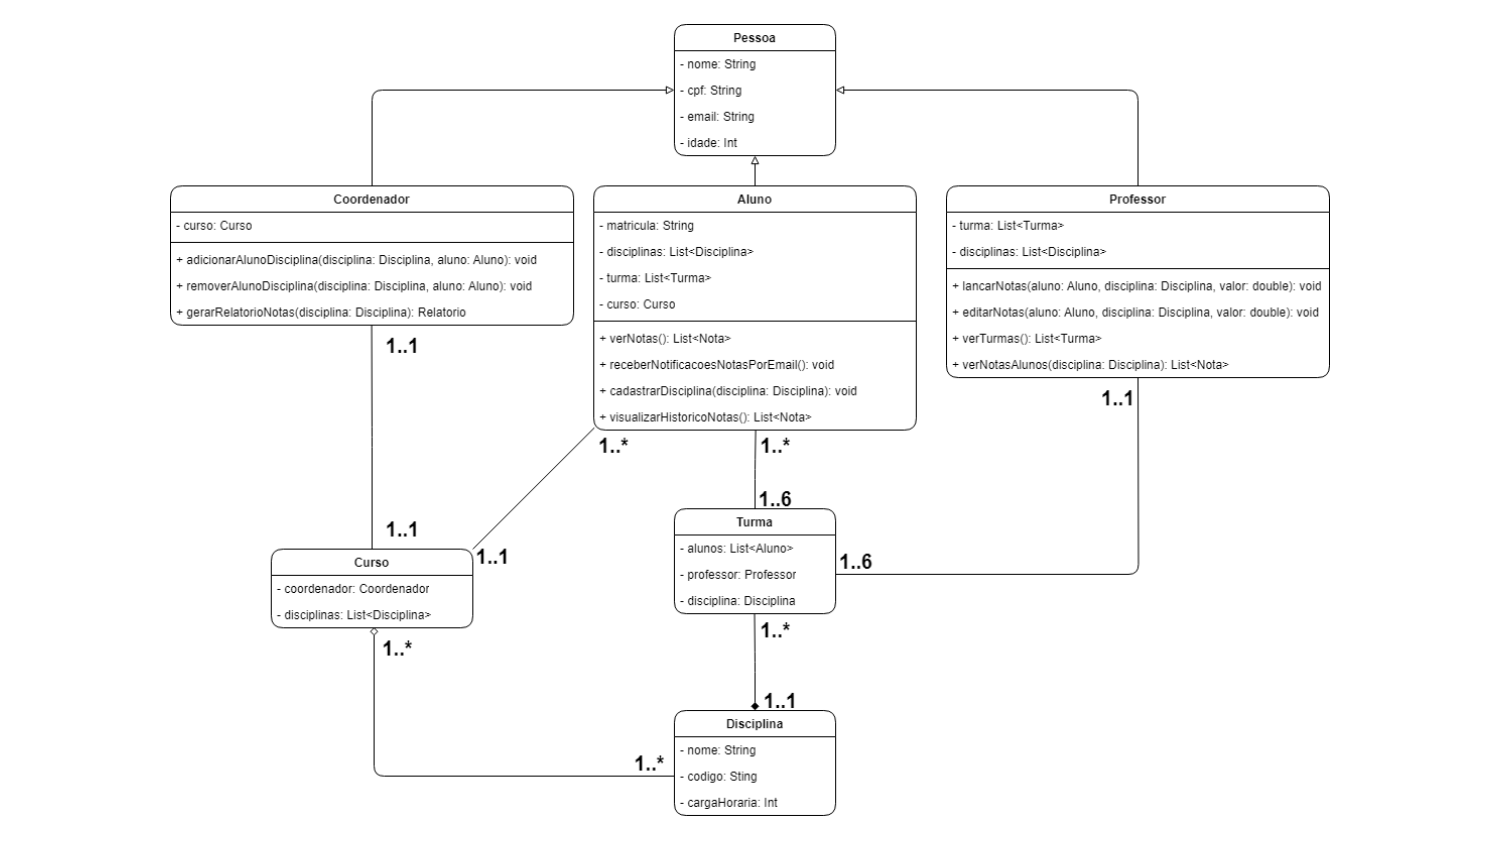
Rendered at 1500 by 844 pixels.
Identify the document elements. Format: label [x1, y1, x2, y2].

picture [170, 24, 1330, 819]
